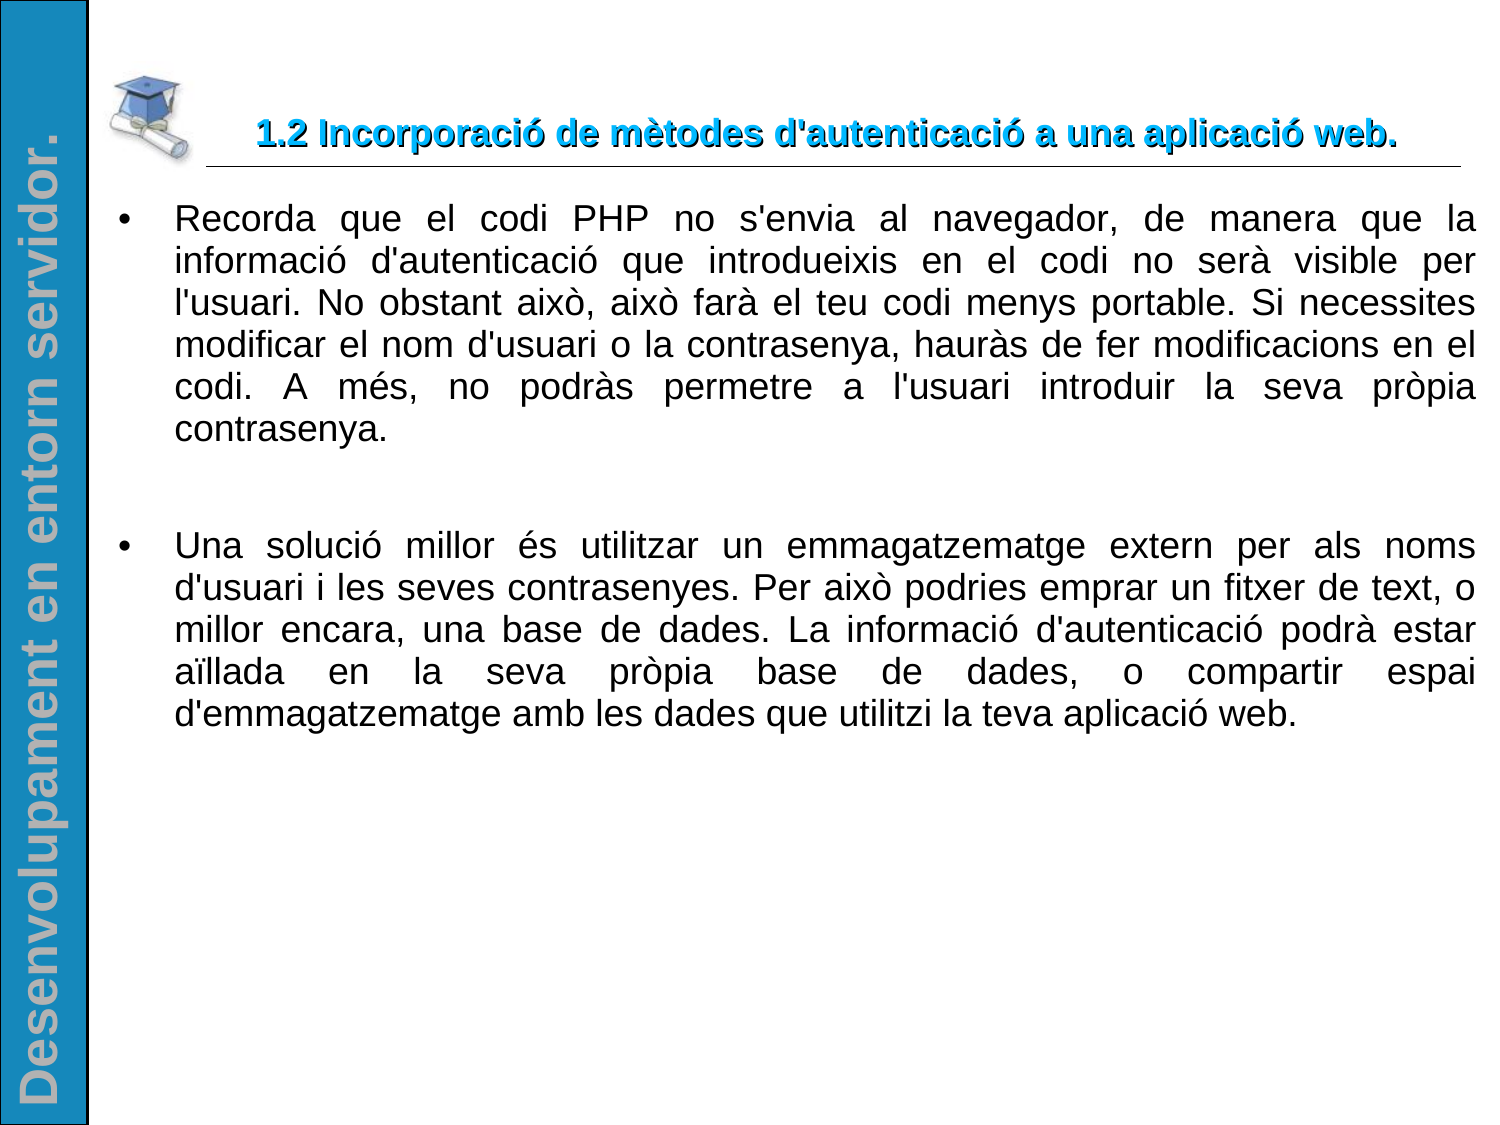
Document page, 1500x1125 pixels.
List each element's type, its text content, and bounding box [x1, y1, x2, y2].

title 1.2 Incorporació de mètodes d'autenticació a una aplicació web. [206, 88, 1447, 178]
list Recorda que el codi PHP no s'envia al navegador, de manera que la informació d'autenticació que introdueixis en el codi no serà visible per l'usuari. No obstant això, això farà el teu codi menys portable. Si necessites modificar el nom d'usuari o la contrasenya, hauràs de fer modificacions en el codi. A més, no podràs permetre a l'usuari introduir la seva pròpia contrasenya. Una solució millor és utilitzar un emmagatzematge extern per als noms d'usuari i les seves contrasenyes. Per això podries emprar un fitxer de text, o millor encara, una base de dades. La informació d'autenticació podrà estar aïllada en la seva pròpia base de dades, o compartir espai d'emmagatzematge amb les dades que utilitzi la teva aplicació web. [118, 197, 1477, 1093]
picture [93, 61, 206, 174]
